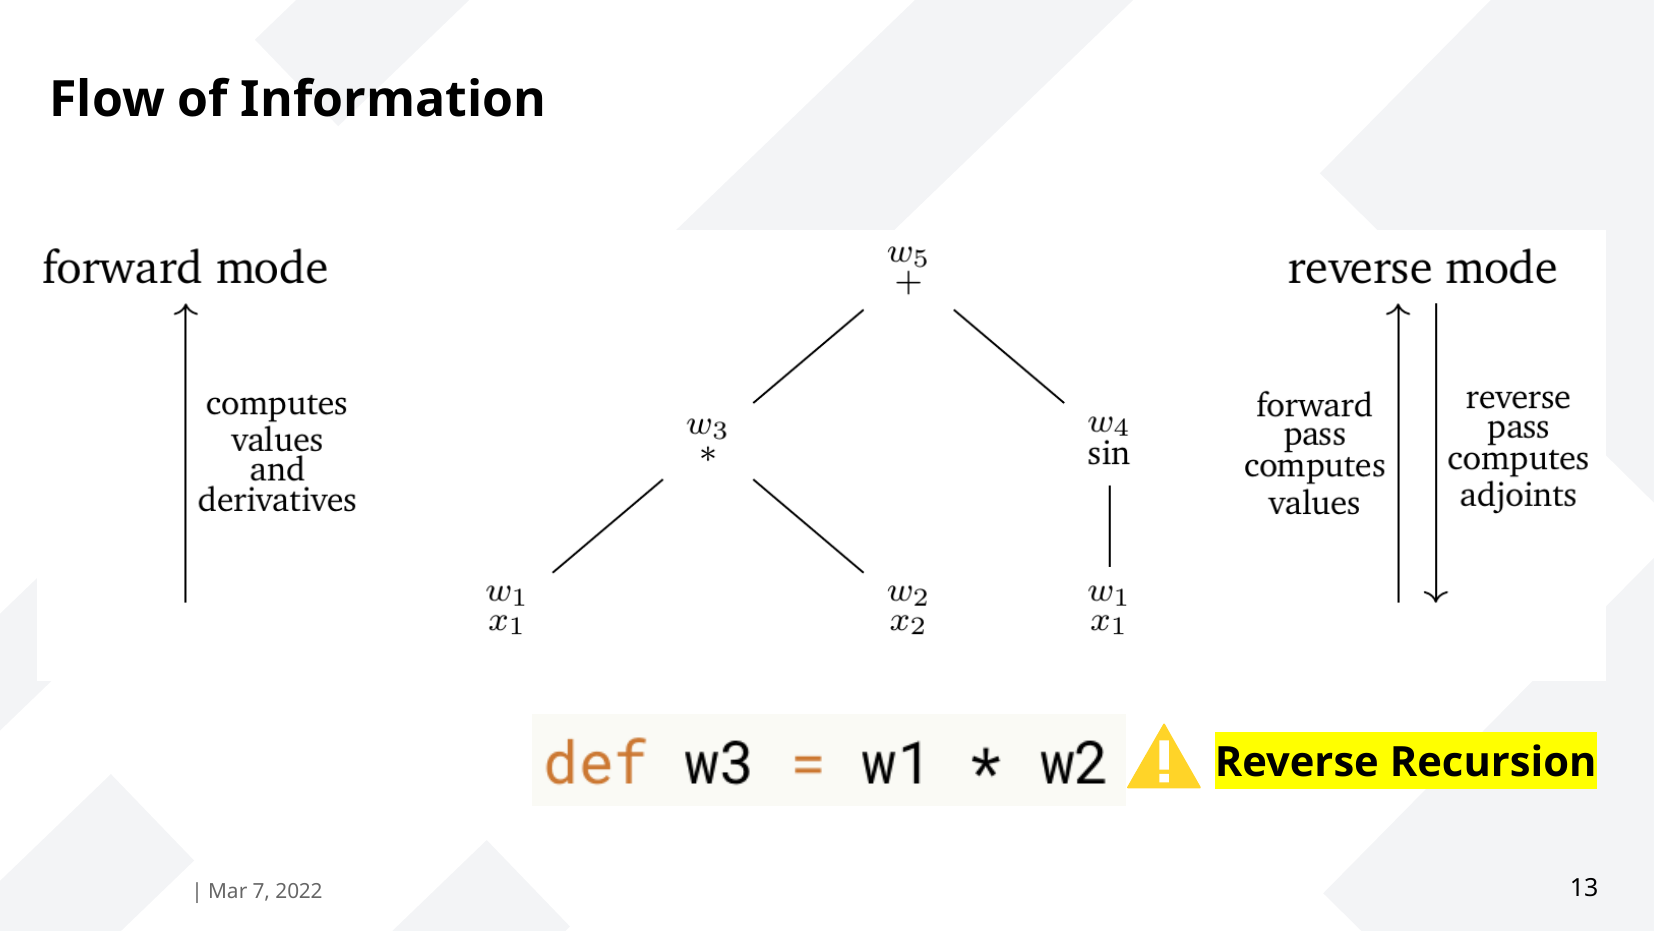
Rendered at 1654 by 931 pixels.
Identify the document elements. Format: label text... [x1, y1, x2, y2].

picture [37, 230, 1606, 681]
picture [532, 714, 1126, 806]
text_box Reverse Recursion [1200, 724, 1613, 854]
text_box [1127, 724, 1200, 788]
title Flow of Information [49, 37, 1538, 158]
